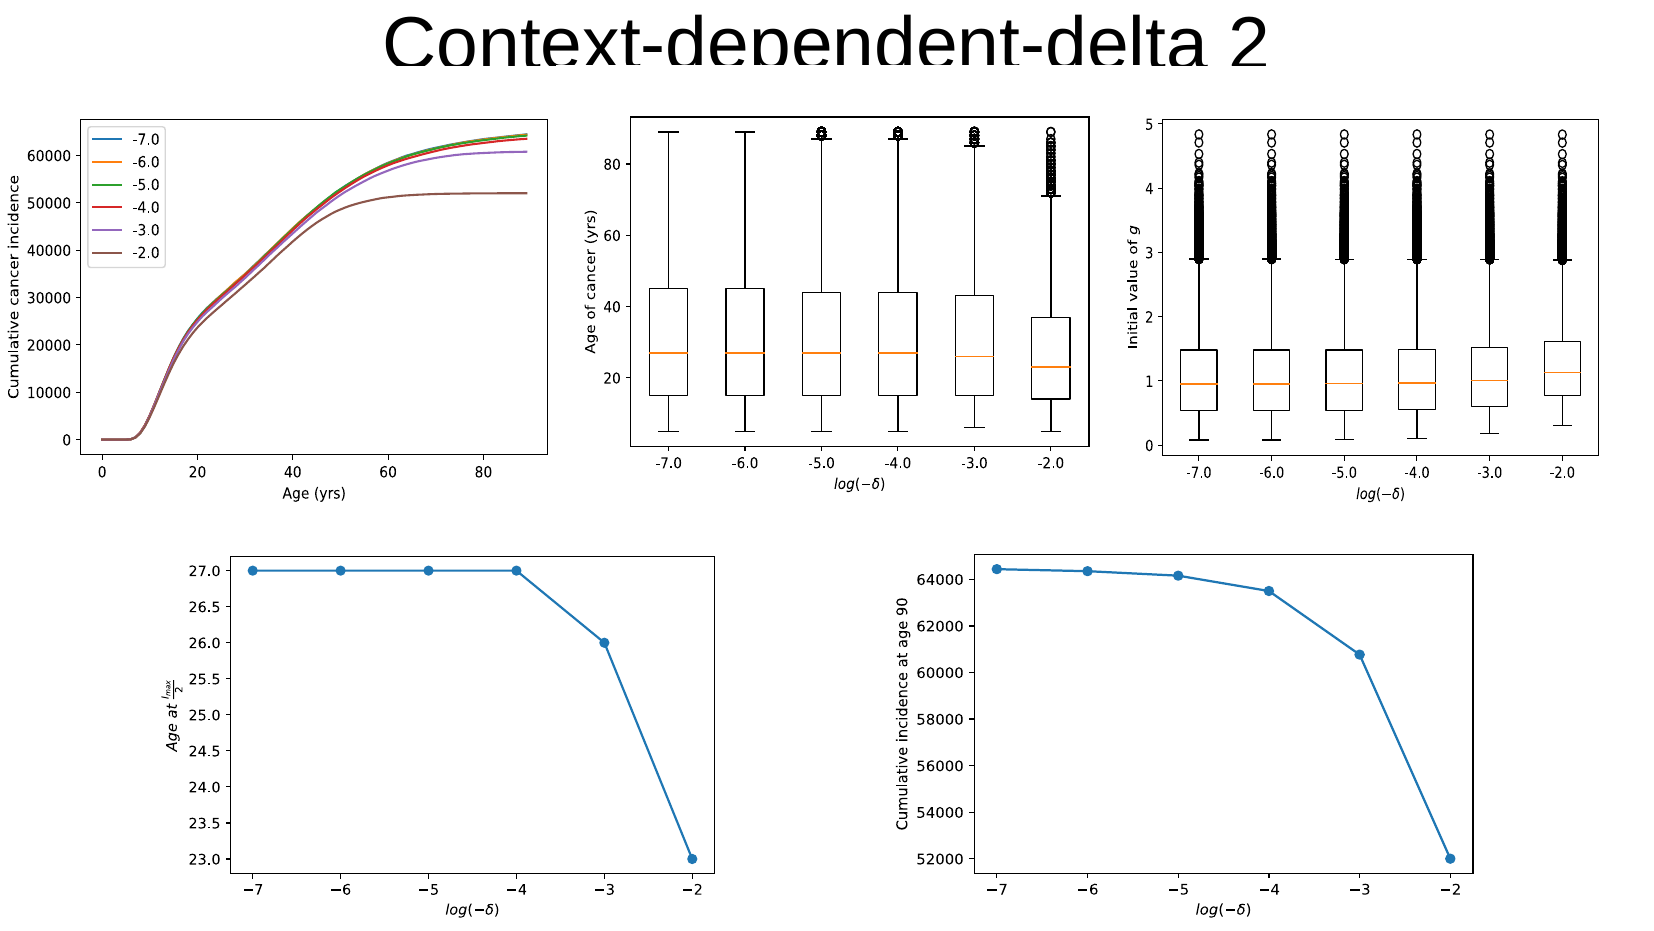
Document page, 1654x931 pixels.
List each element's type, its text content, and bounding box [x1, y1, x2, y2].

title Context-dependent-delta 2 [82, 0, 1571, 65]
picture [5, 64, 1654, 927]
